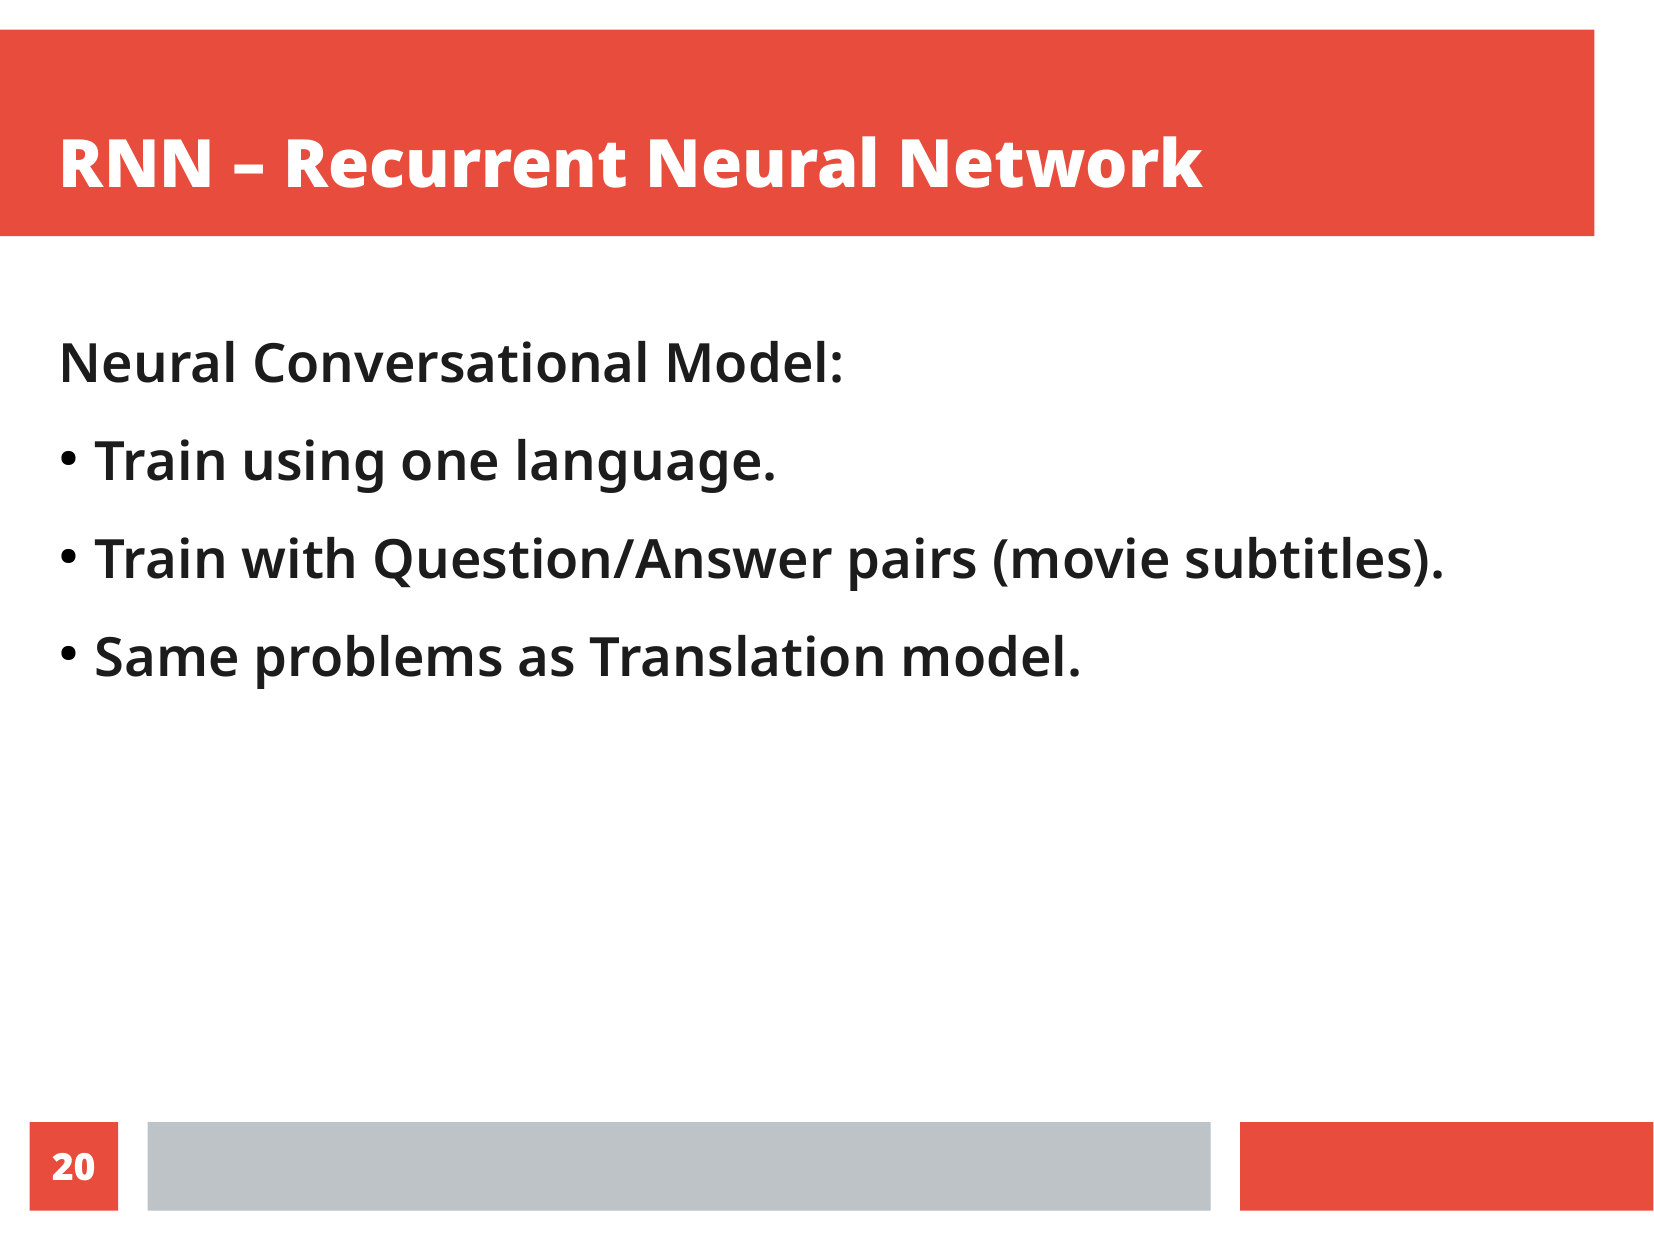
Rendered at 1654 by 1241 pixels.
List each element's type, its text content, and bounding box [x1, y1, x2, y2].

title RNN – Recurrent Neural Network [59, 59, 1595, 207]
list Neural Conversational Model: Train using one language. Train with Question/Answer pairs (movie subtitles). Same problems as Translation model. [59, 324, 1565, 1093]
